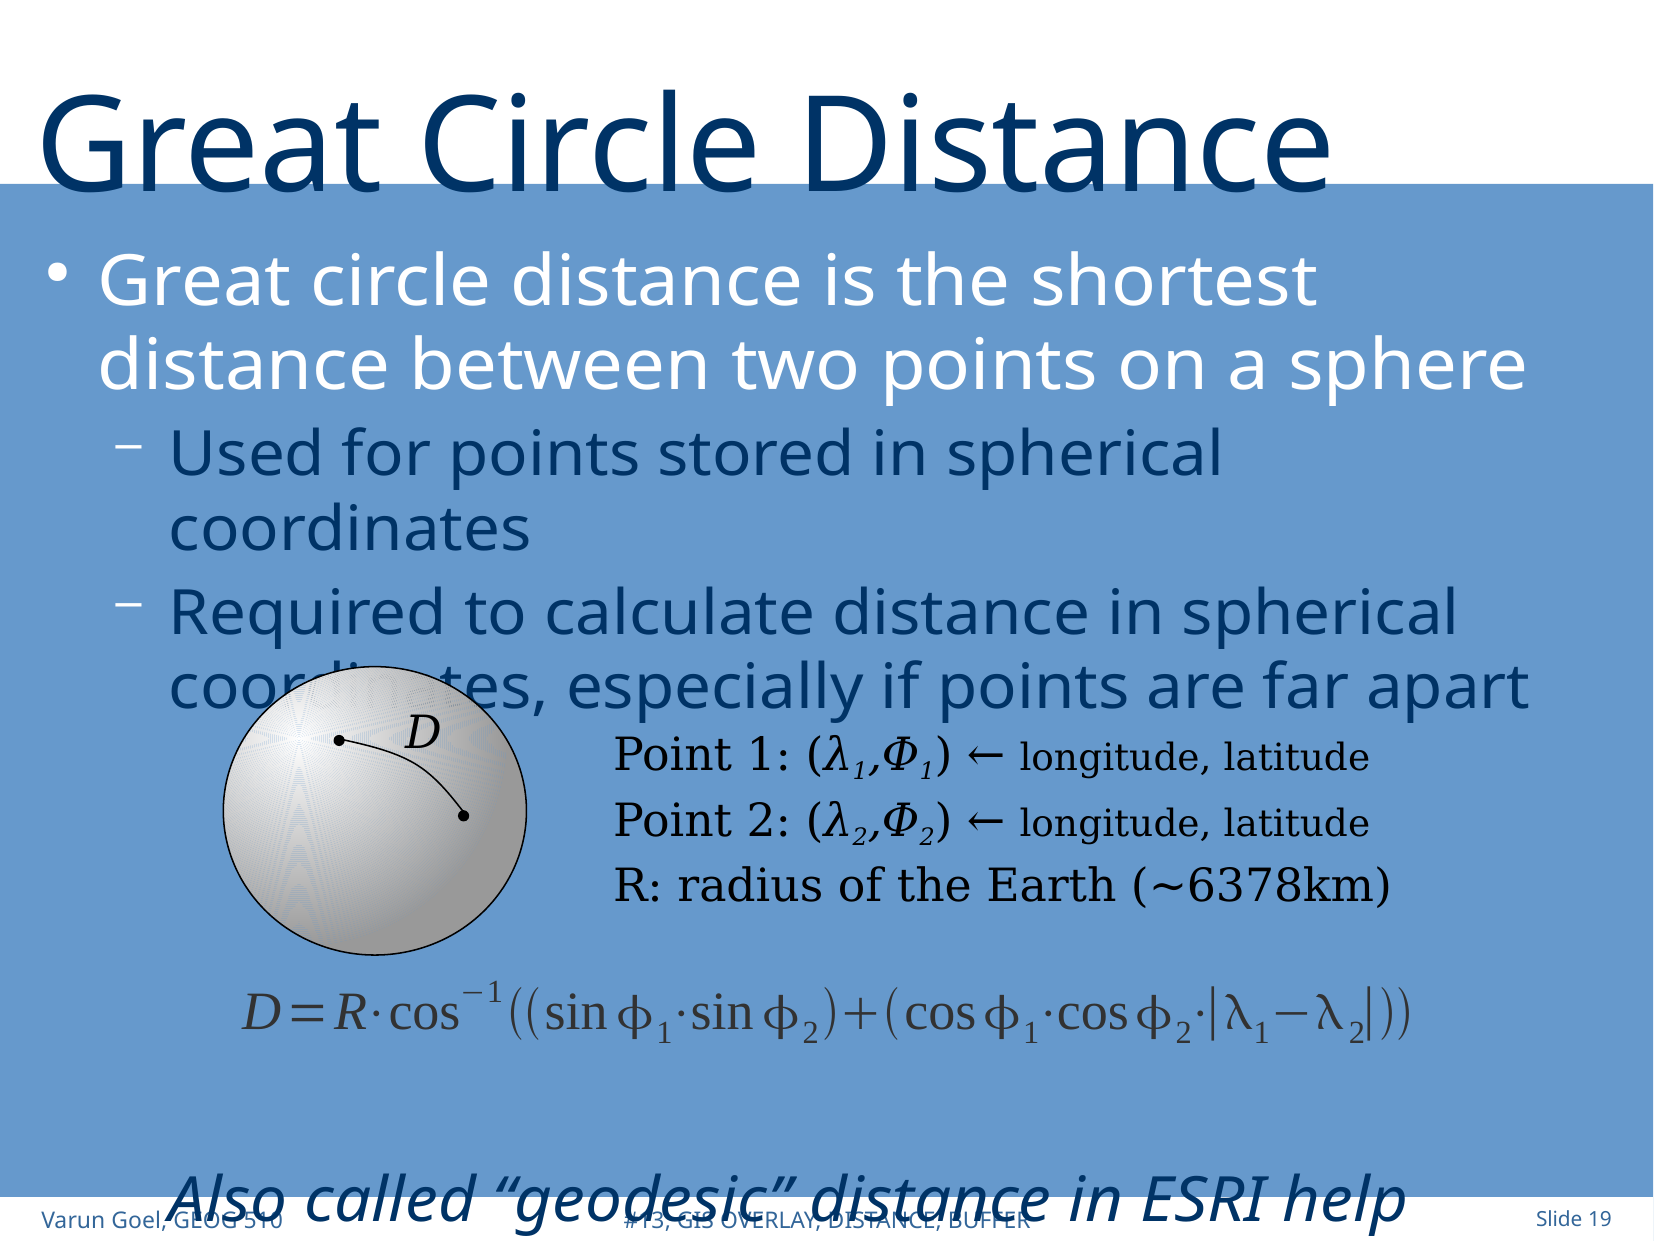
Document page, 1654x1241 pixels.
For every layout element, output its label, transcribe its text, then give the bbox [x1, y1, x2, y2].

text_box [223, 666, 527, 956]
text_box D [390, 698, 457, 767]
text_box Point 1: (λ1,Φ1) ← longitude, latitude Point 2: (λ2,Φ2) ← longitude, latitude R: radius of the Earth (~6378km) [598, 711, 1409, 973]
list Great circle distance is the shortest distance between two points on a sphere Used for points stored in spherical coordinates Required to calculate distance in spherical coordinates, especially if points are far apart Also called “geodesic” distance in ESRI help [26, 237, 1601, 1177]
chart [225, 975, 1428, 1051]
title Great Circle Distance [35, 35, 1573, 237]
